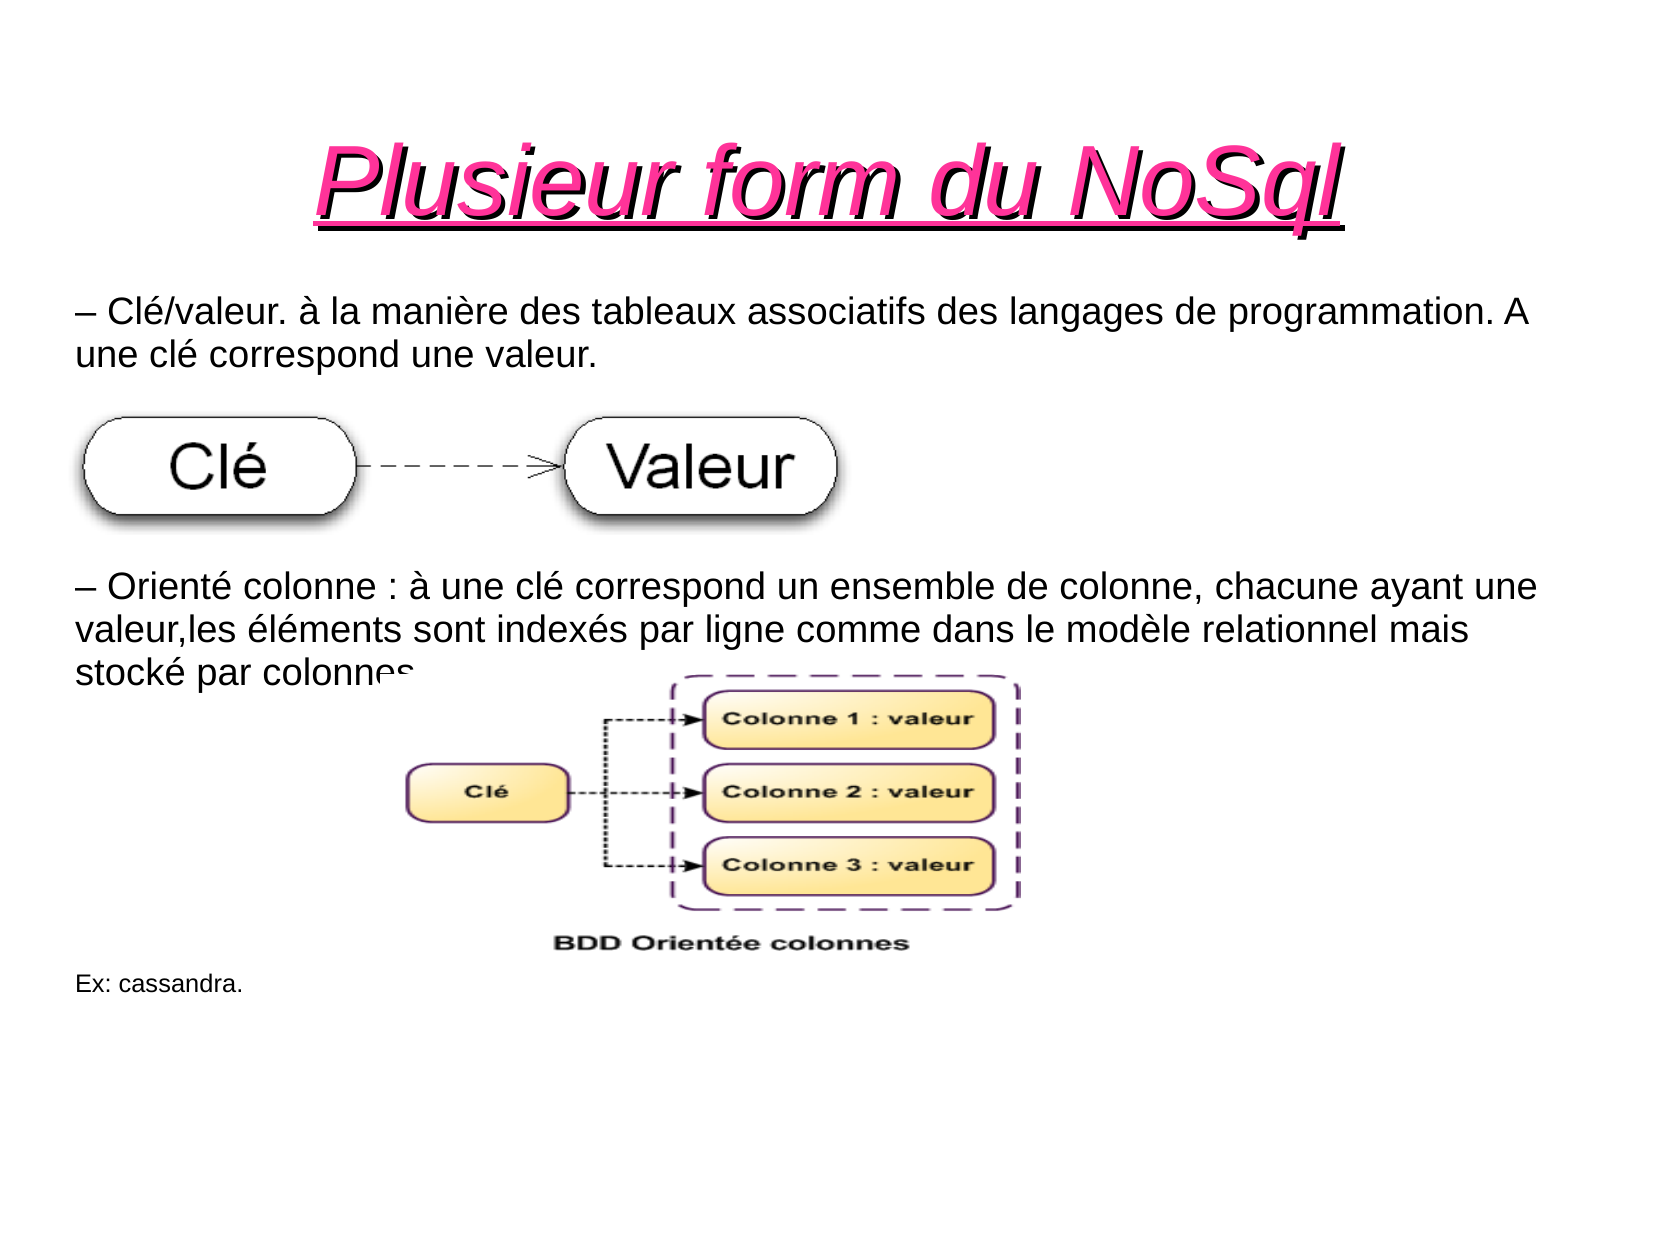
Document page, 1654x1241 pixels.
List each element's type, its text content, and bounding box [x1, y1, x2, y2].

title Plusieur form du NoSql [82, 49, 1571, 257]
list – Clé/valeur. à la manière des tableaux associatifs des langages de programmation. A une clé correspond une valeur. – Orienté colonne : à une clé correspond un ensemble de colonne, chacune ayant une valeur,les éléments sont indexés par ligne comme dans le modèle relationnel mais stocké par colonnes Ex: cassandra. [75, 290, 1564, 1010]
picture [380, 674, 1021, 961]
picture [60, 404, 856, 536]
